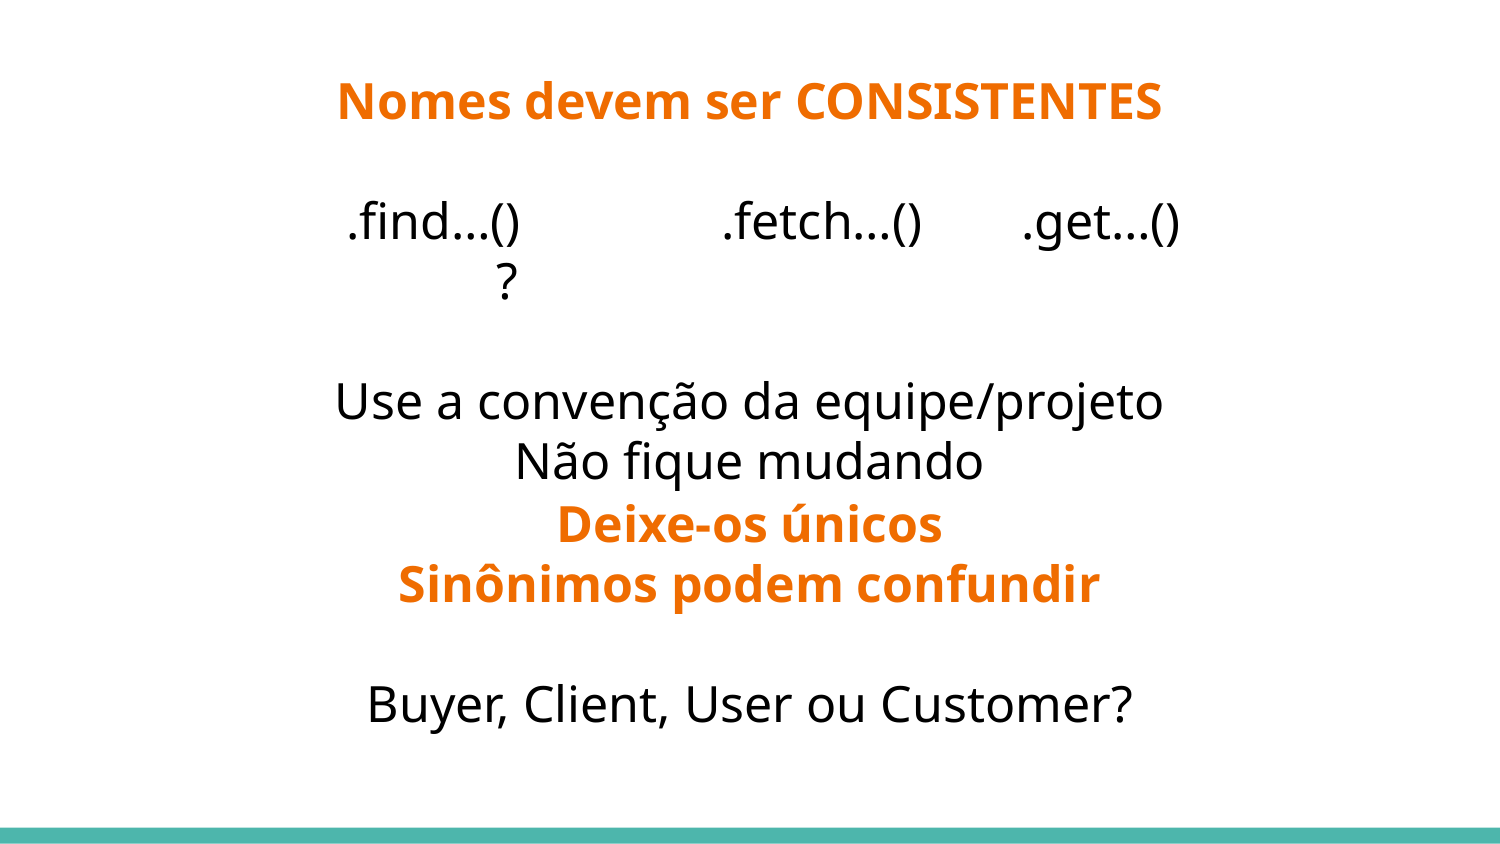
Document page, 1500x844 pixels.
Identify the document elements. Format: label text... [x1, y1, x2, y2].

text_box Deixe-os únicos Sinônimos podem confundir Buyer, Client, User ou Customer? [255, 477, 1245, 728]
text_box Nomes devem ser CONSISTENTES .find…() .fetch…() .get…() ? Use a convenção da equipe/projeto Não fique mudando [255, 54, 1245, 440]
